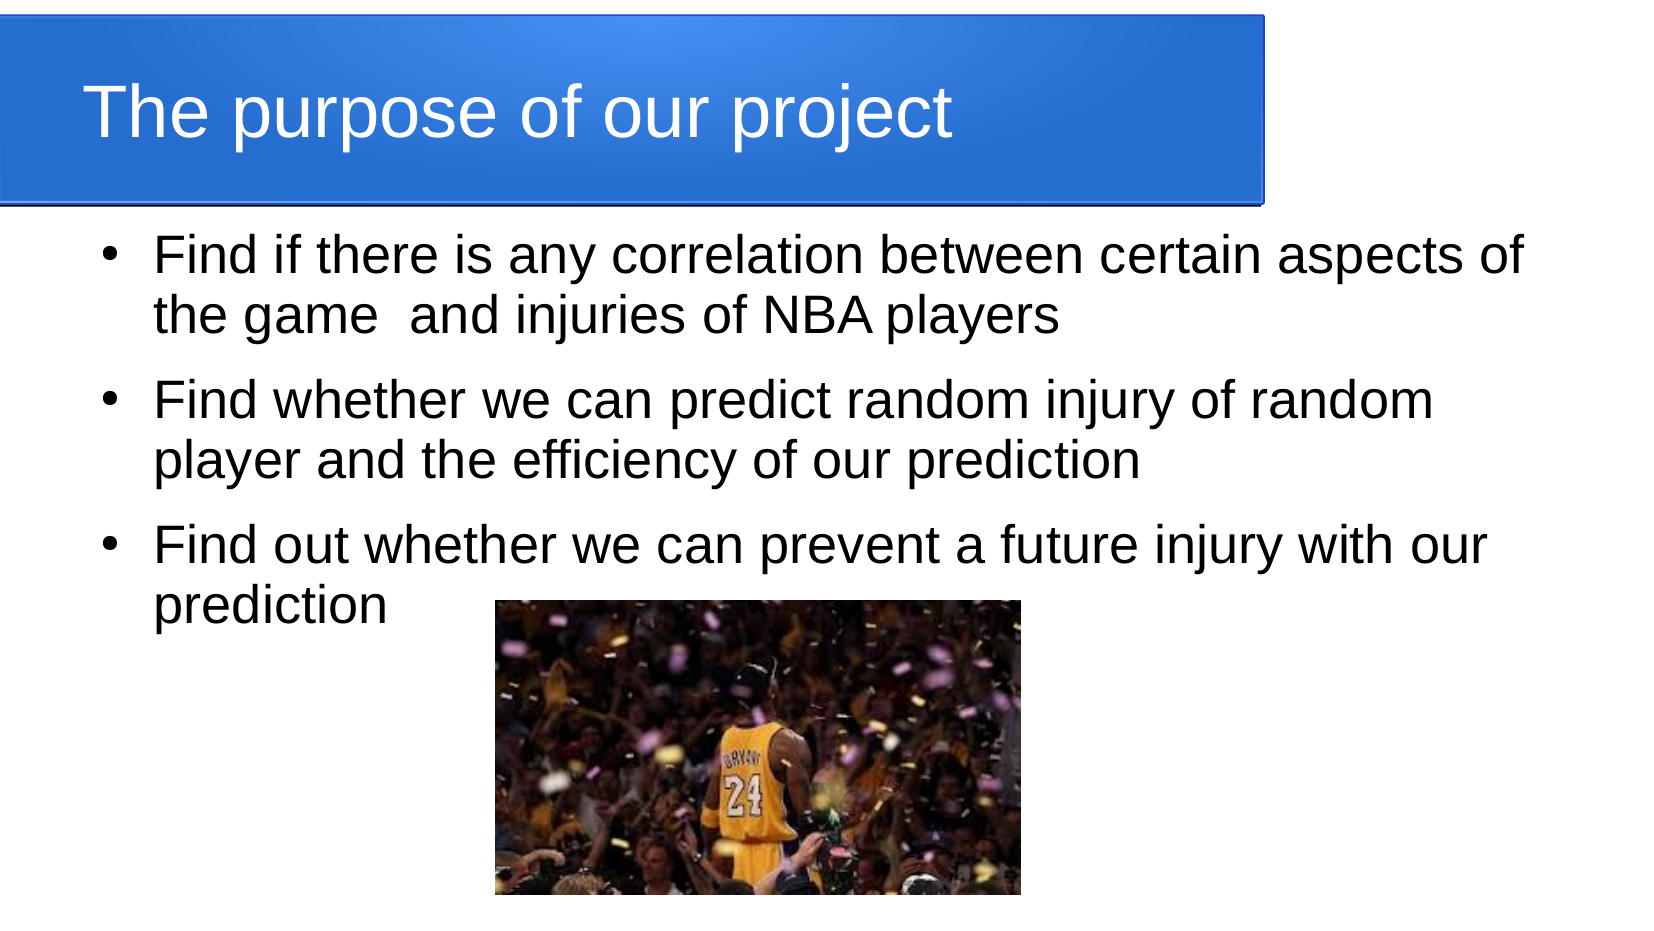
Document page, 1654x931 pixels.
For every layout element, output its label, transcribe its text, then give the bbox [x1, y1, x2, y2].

title The purpose of our project [82, 35, 1235, 189]
picture [495, 600, 1021, 895]
list Find if there is any correlation between certain aspects of the game and injuries of NBA players Find whether we can predict random injury of random player and the efficiency of our prediction Find out whether we can prevent a future injury with our prediction [82, 224, 1571, 764]
